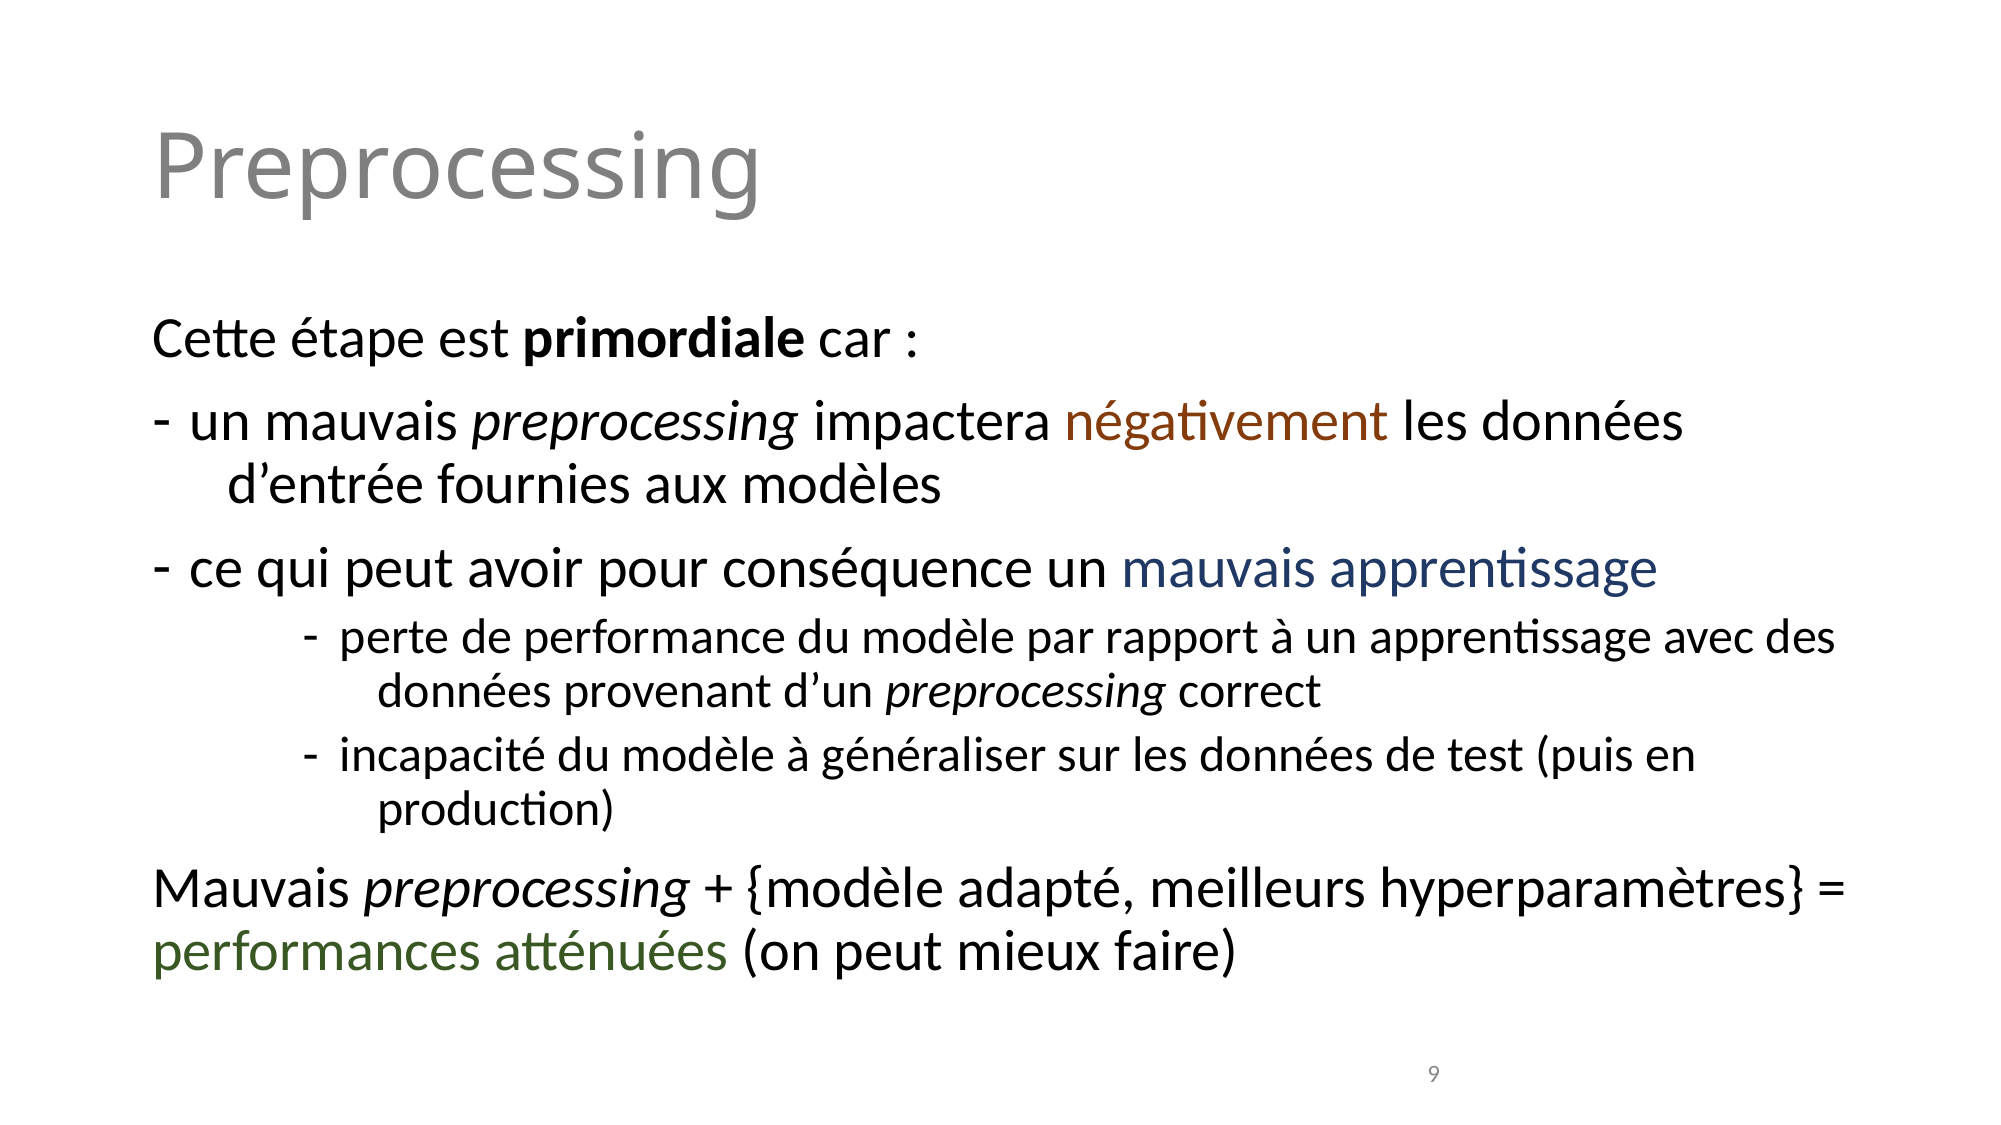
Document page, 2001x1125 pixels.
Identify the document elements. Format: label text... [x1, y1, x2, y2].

list Cette étape est primordiale car : un mauvais preprocessing impactera négativement les données d’entrée fournies aux modèles ce qui peut avoir pour conséquence un mauvais apprentissage perte de performance du modèle par rapport à un apprentissage avec des données provenant d’un preprocessing correct incapacité du modèle à généraliser sur les données de test (puis en production) Mauvais preprocessing + {modèle adapté, meilleurs hyperparamètres} = performances atténuées (on peut mieux faire) [137, 299, 1863, 1014]
text_box [1412, 1042, 1863, 1103]
title Preprocessing [137, 59, 1863, 278]
